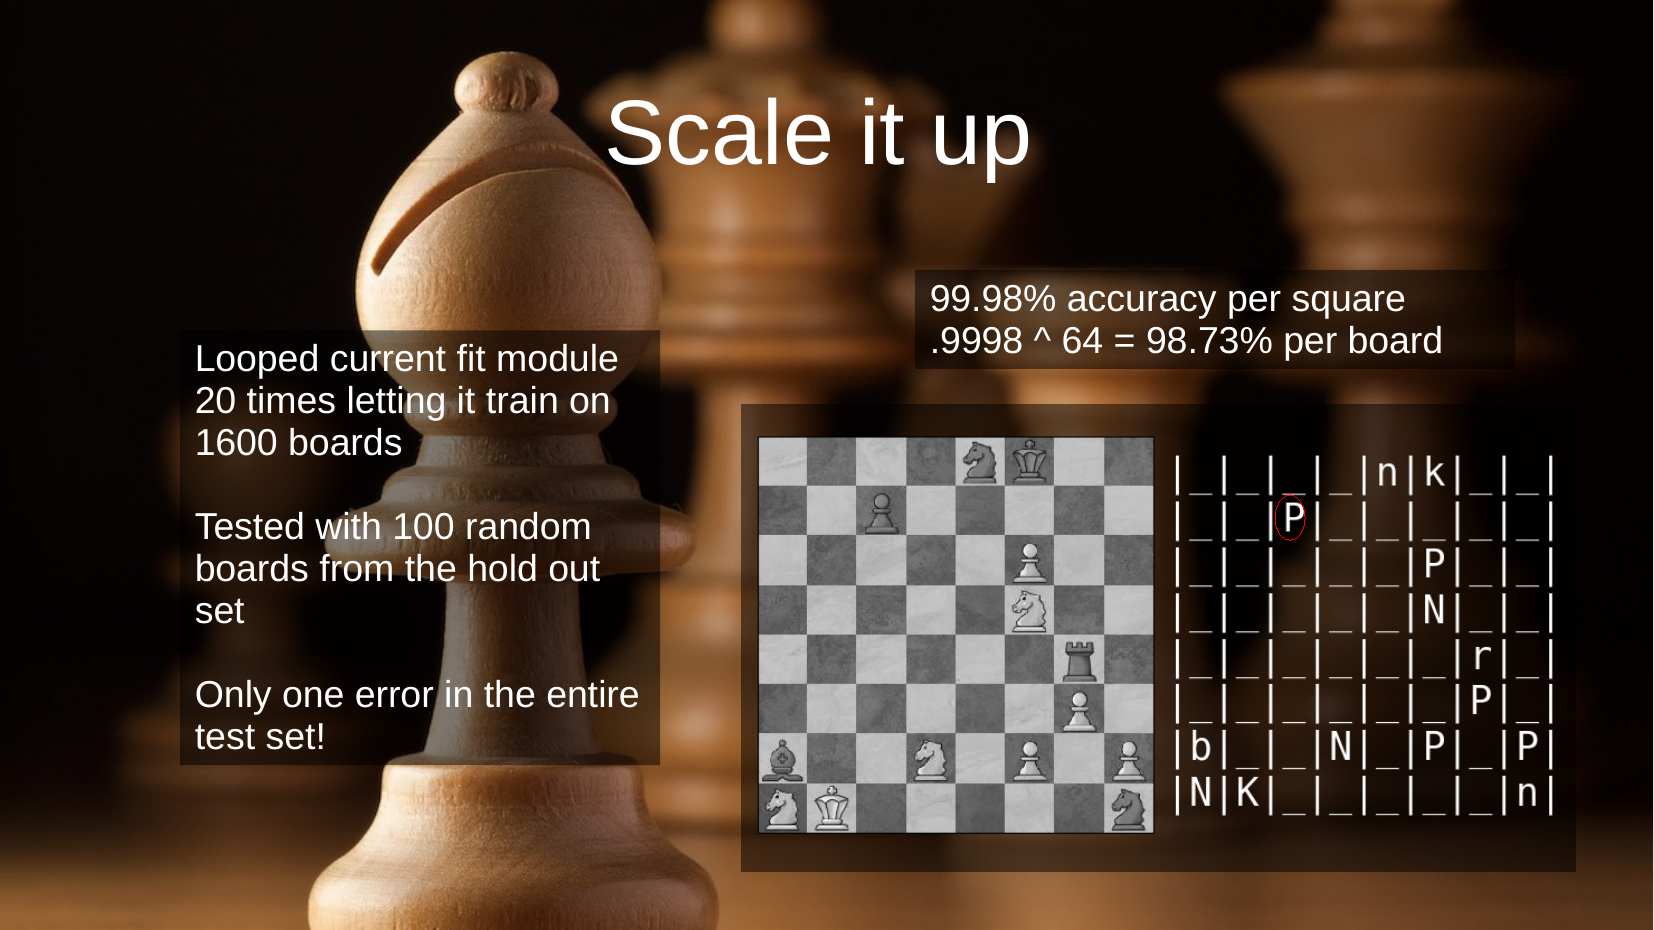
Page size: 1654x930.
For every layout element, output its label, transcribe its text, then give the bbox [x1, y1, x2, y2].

text_box 99.98% accuracy per square .9998 ^ 64 = 98.73% per board [915, 269, 1516, 369]
picture [0, 0, 1654, 930]
text_box Looped current fit module 20 times letting it train on 1600 boards Tested with 100 random boards from the hold out set Only one error in the entire test set! [180, 330, 661, 766]
title Scale it up [75, 54, 1563, 210]
